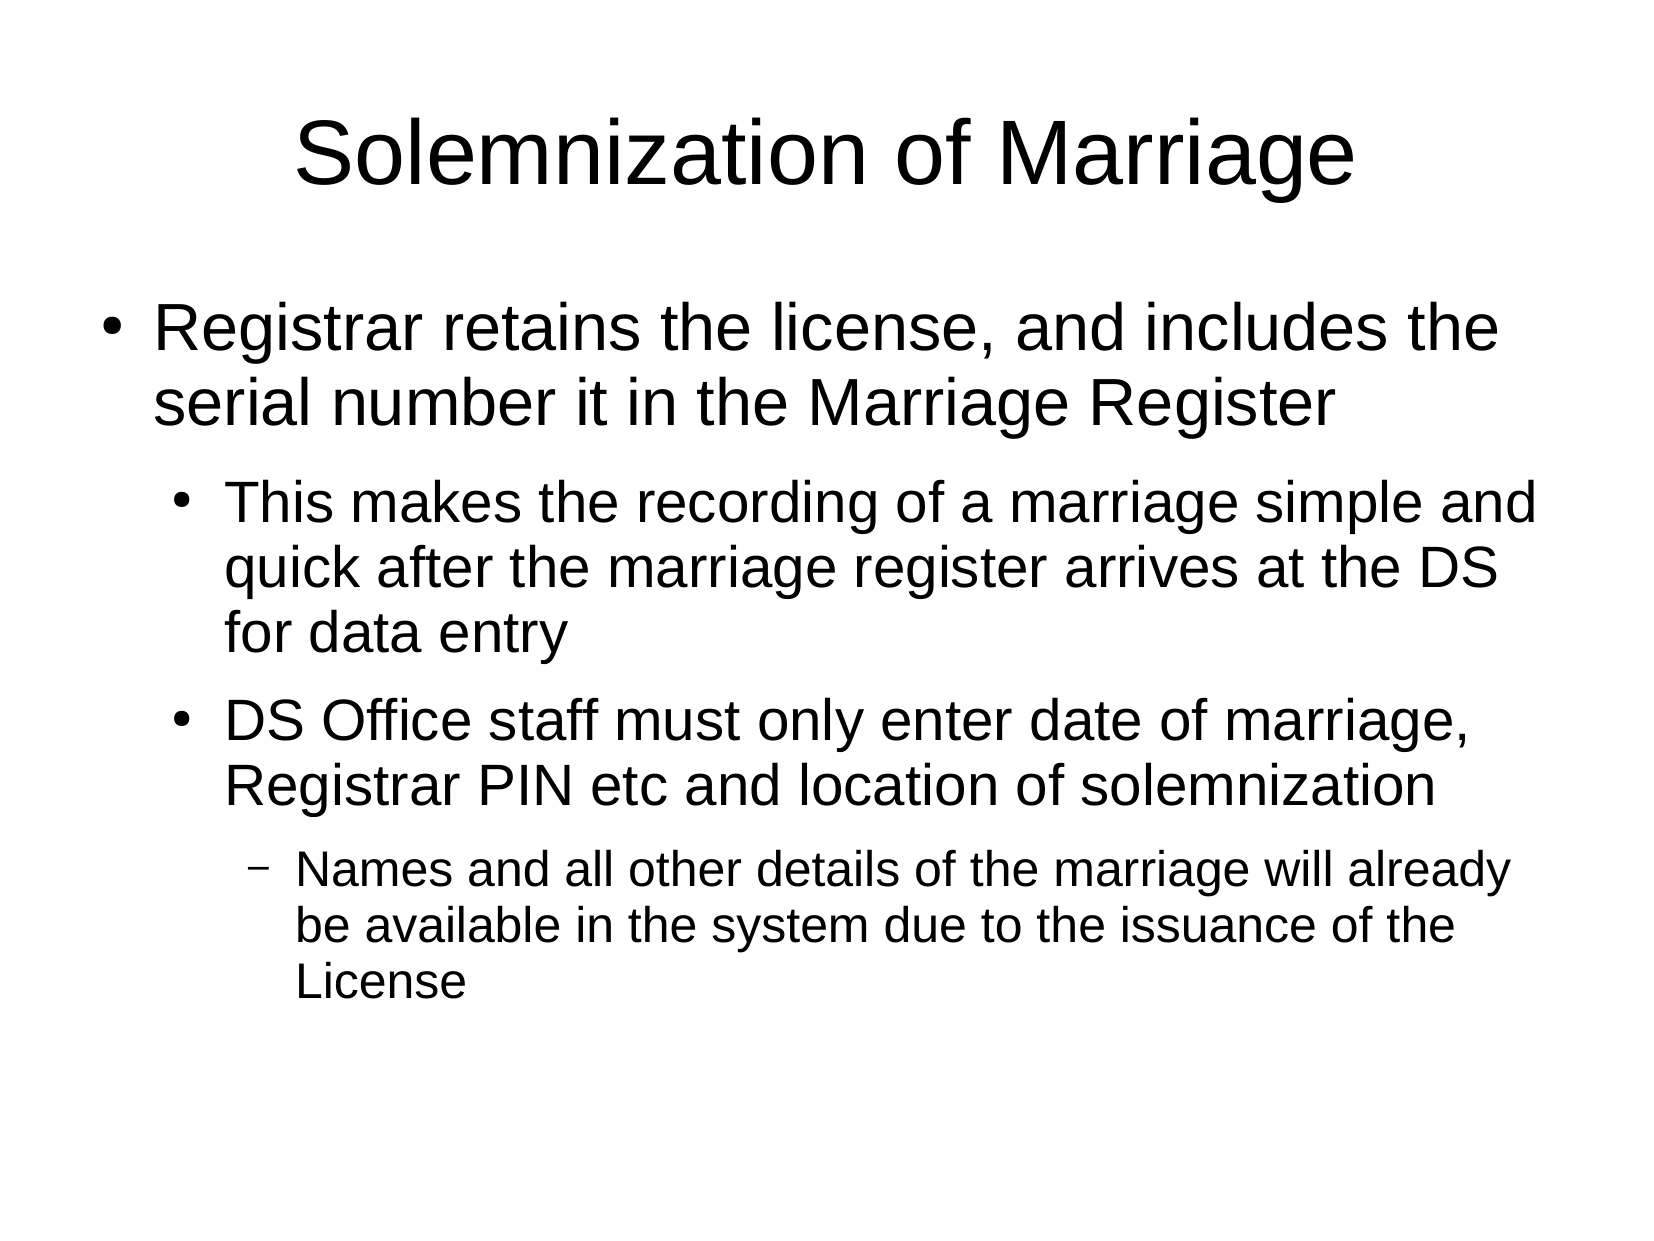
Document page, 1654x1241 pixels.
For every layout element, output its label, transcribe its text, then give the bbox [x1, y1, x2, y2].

title Solemnization of Marriage [82, 56, 1571, 250]
list Registrar retains the license, and includes the serial number it in the Marriage Register This makes the recording of a marriage simple and quick after the marriage register arrives at the DS for data entry DS Office staff must only enter date of marriage, Registrar PIN etc and location of solemnization Names and all other details of the marriage will already be available in the system due to the issuance of the License [82, 290, 1571, 1109]
